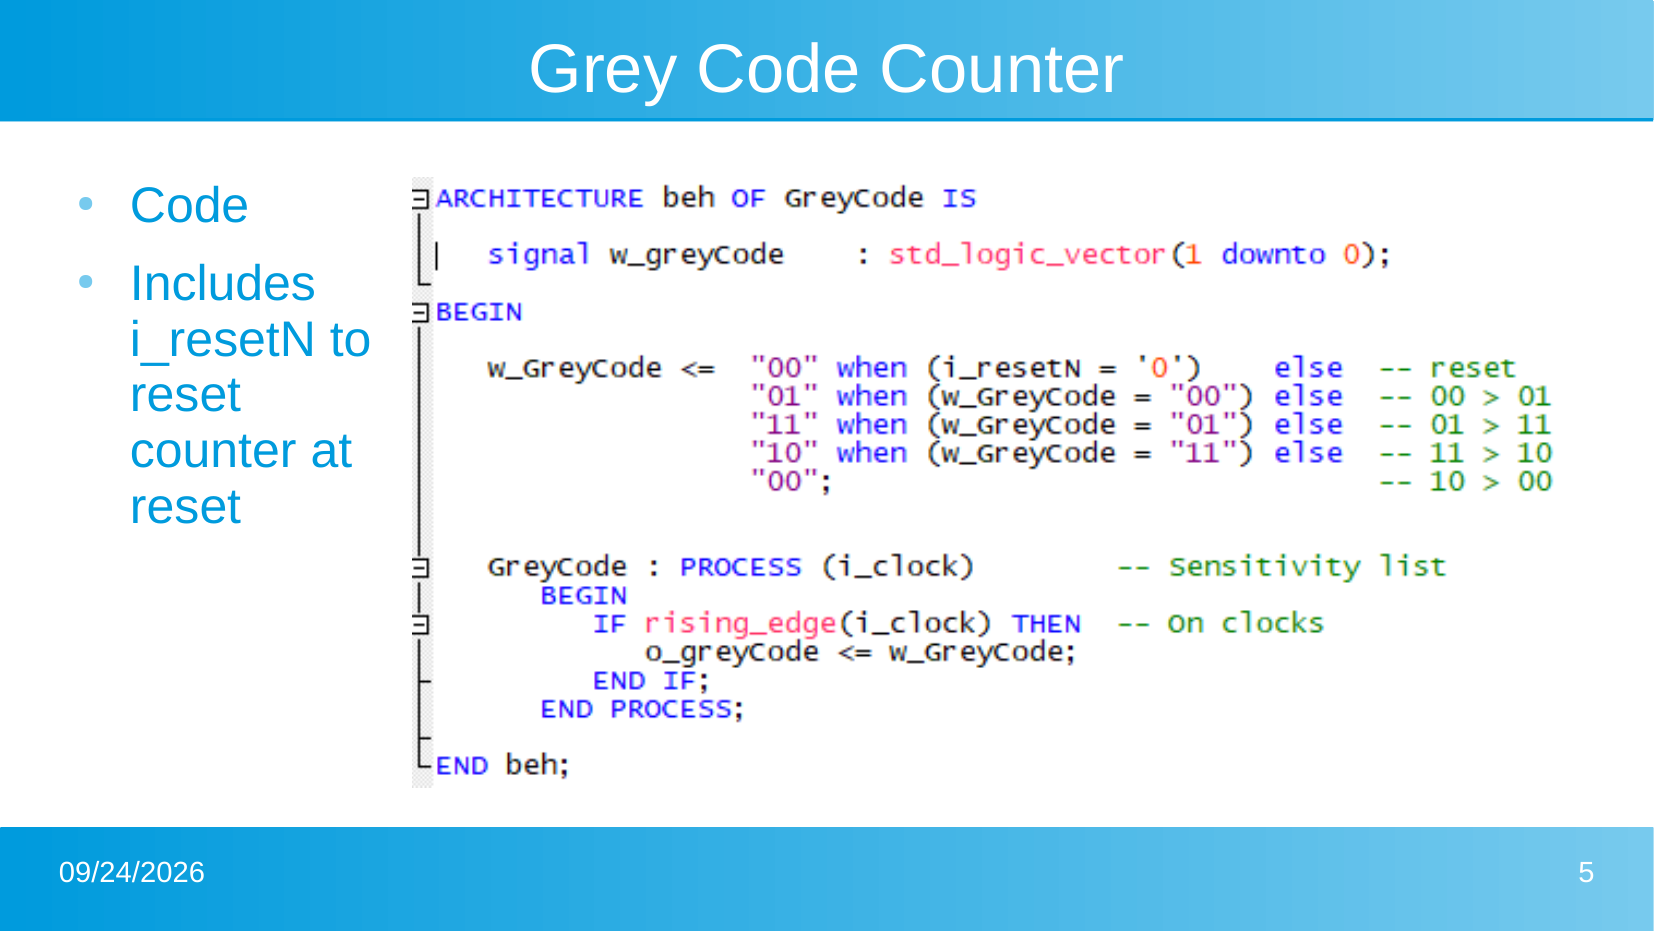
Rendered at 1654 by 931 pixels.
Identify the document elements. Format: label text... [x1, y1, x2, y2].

list Code Includes i_resetN to reset counter at reset [59, 177, 412, 768]
title Grey Code Counter [59, 29, 1595, 108]
picture [412, 177, 1573, 788]
